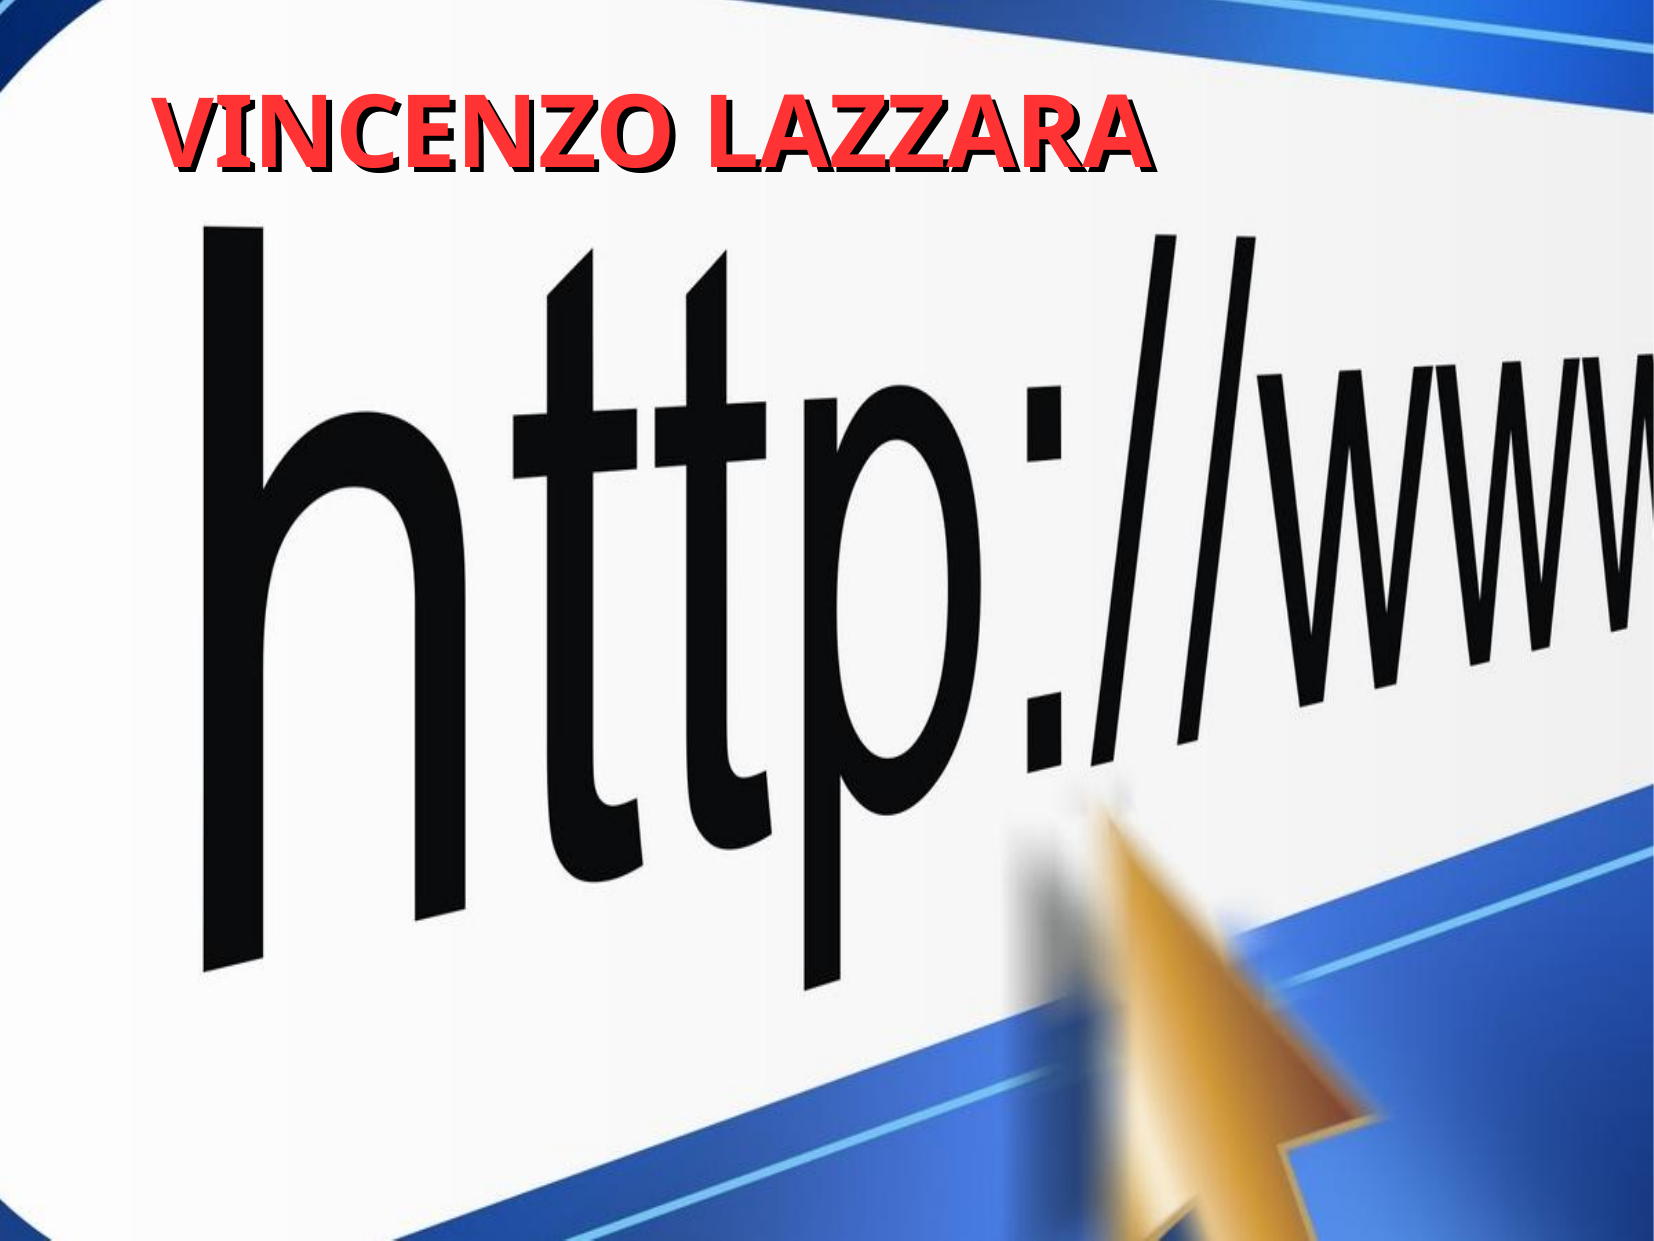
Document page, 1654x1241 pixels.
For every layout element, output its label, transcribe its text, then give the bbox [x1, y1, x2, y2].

picture [0, 0, 1654, 1241]
list VINCENZO LAZZARA [82, 59, 1170, 213]
